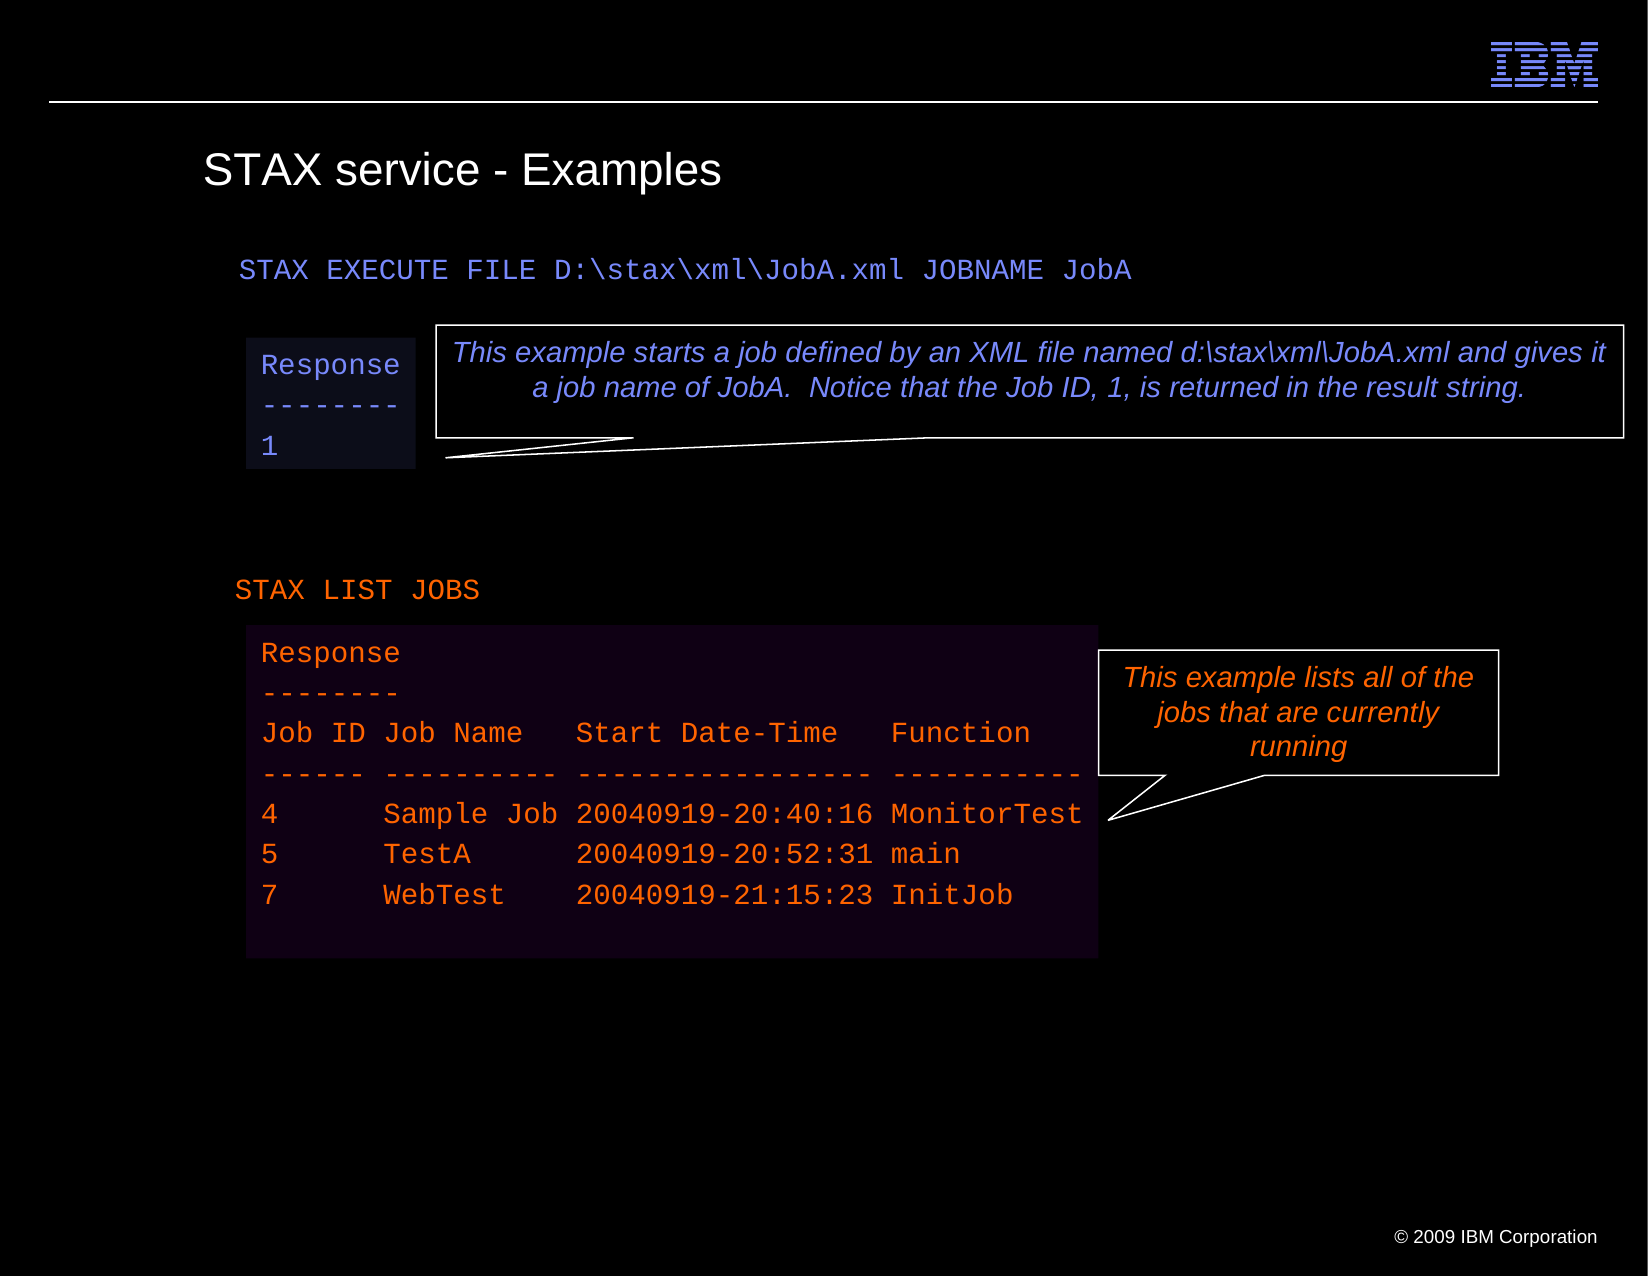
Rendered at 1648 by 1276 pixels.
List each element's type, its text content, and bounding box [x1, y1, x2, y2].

title STAX service - Examples [186, 137, 1648, 231]
text_box Response -------- 1 [246, 337, 416, 469]
text_box This example starts a job defined by an XML file named d:\stax\xml\JobA.xml and gives it a job name of JobA. Notice that the Job ID, 1, is returned in the result string. [436, 325, 1624, 458]
text_box This example lists all of the jobs that are currently running [1098, 650, 1499, 821]
picture [1491, 42, 1598, 87]
text_box Response -------- Job ID Job Name Start Date-Time Function ------ ---------- ----------------- ----------- 4 Sample Job 20040919-20:40:16 MonitorTest 5 TestA 20040919-20:52:31 main 7 WebTest 20040919-21:15:23 InitJob [246, 625, 1099, 959]
text_box STAX LIST JOBS [220, 562, 496, 614]
text_box STAX EXECUTE FILE D:\stax\xml\JobA.xml JOBNAME JobA [239, 250, 1648, 286]
